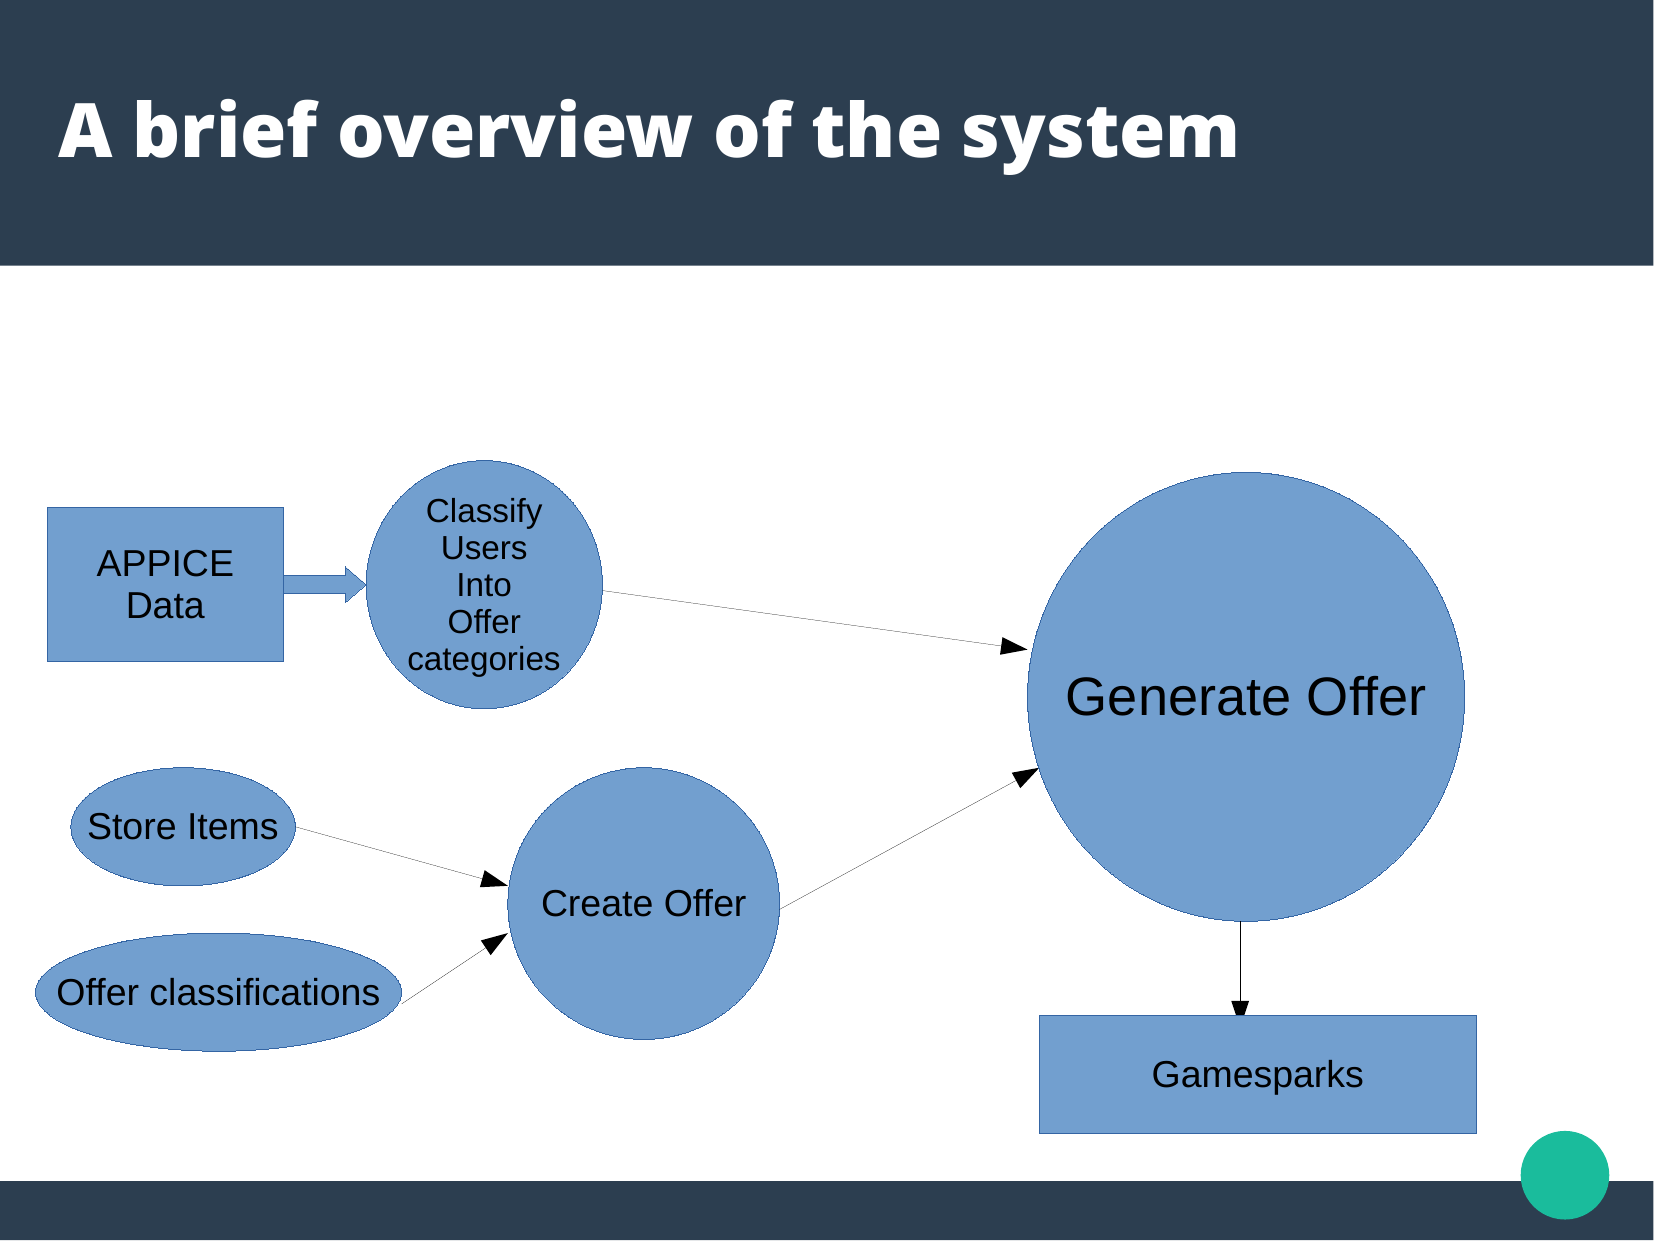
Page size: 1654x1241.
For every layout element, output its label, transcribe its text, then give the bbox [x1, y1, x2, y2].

text_box Classify Users Into Offer categories [366, 460, 603, 709]
text_box Store Items [70, 767, 296, 886]
text_box APPICE Data [47, 507, 284, 662]
title A brief overview of the system [59, 49, 1595, 207]
text_box Offer classifications [35, 933, 402, 1052]
text_box Generate Offer [1027, 472, 1465, 922]
text_box Create Offer [507, 767, 780, 1040]
text_box [283, 566, 366, 603]
text_box Gamesparks [1039, 1015, 1477, 1134]
